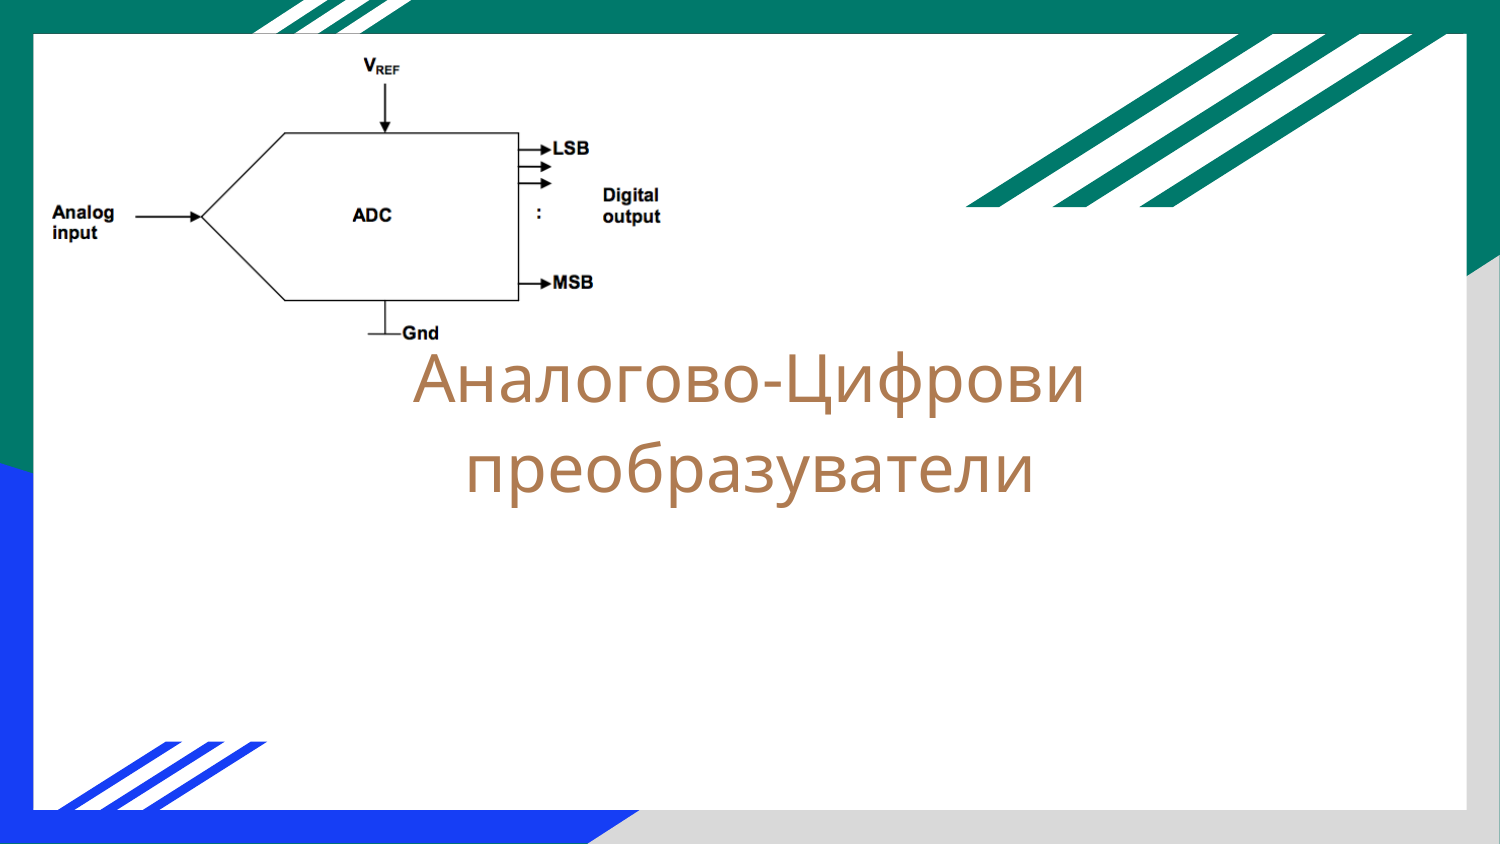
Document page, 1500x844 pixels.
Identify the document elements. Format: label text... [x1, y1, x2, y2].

picture [39, 44, 674, 367]
title Аналогово-Цифрови преобразуватели [228, 213, 1274, 630]
